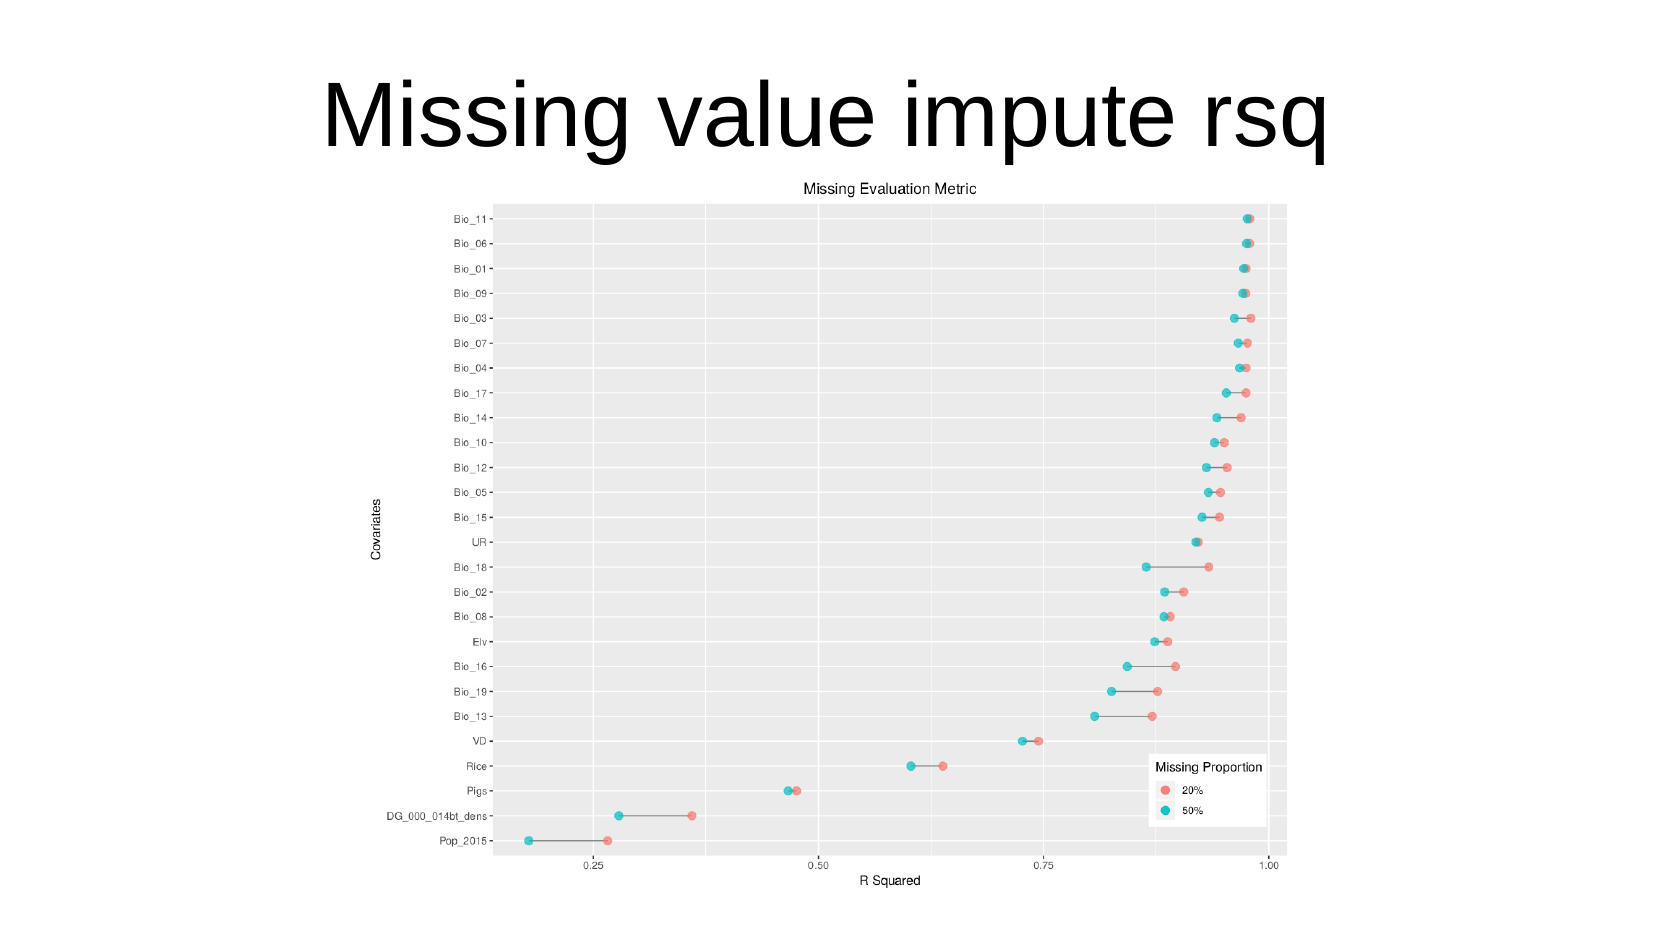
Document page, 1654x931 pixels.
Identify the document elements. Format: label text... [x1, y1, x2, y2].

title Missing value impute rsq [82, 37, 1571, 193]
picture [366, 179, 1291, 891]
